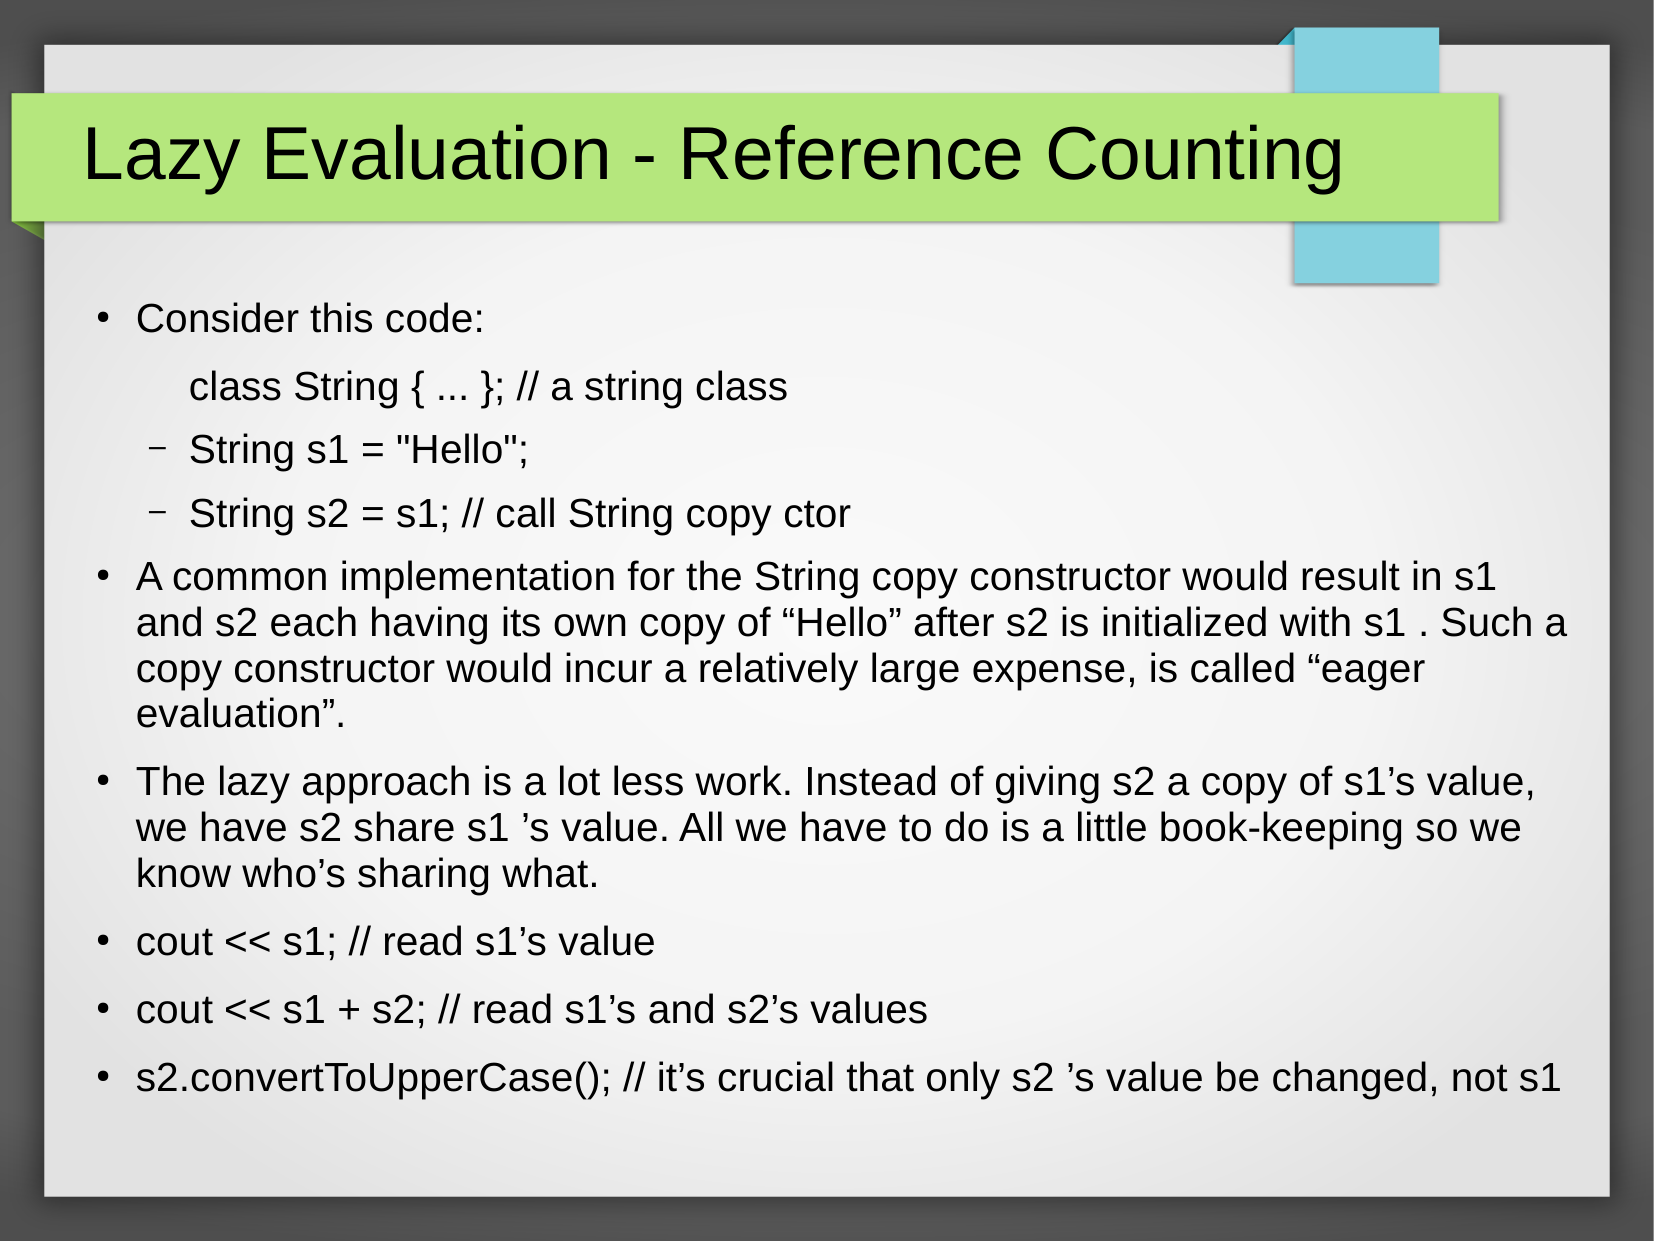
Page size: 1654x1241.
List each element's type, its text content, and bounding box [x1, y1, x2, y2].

picture [0, 0, 1654, 1241]
list Consider this code: class String { ... }; // a string class String s1 = "Hello"; String s2 = s1; // call String copy ctor A common implementation for the String copy constructor would result in s1 and s2 each having its own copy of “Hello” after s2 is initialized with s1 . Such a copy constructor would incur a relatively large expense, is called “eager evaluation”. The lazy approach is a lot less work. Instead of giving s2 a copy of s1’s value, we have s2 share s1 ’s value. All we have to do is a little book-keeping so we know who’s sharing what. cout << s1; // read s1’s value cout << s1 + s2; // read s1’s and s2’s values s2.convertToUpperCase(); // it’s crucial that only s2 ’s value be changed, not s1 [82, 295, 1571, 1130]
title Lazy Evaluation - Reference Counting [82, 69, 1477, 238]
